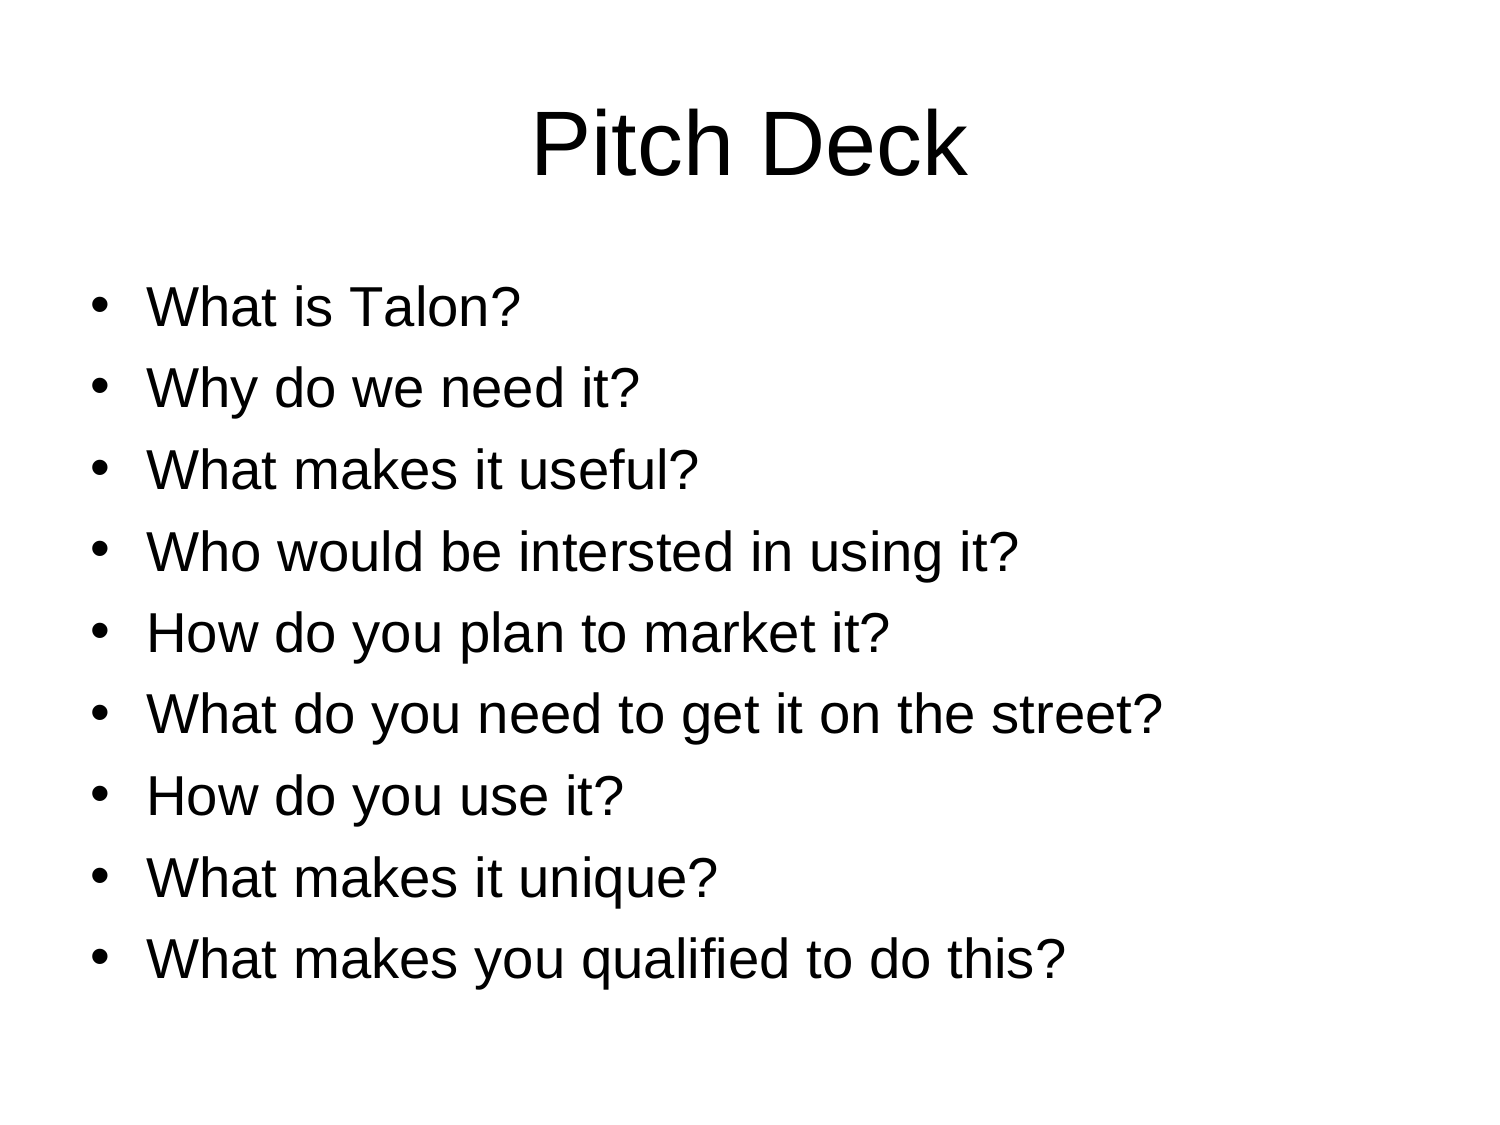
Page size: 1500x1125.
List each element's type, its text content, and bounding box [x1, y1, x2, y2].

list What is Talon? Why do we need it? What makes it useful? Who would be intersted in using it? How do you plan to market it? What do you need to get it on the street? How do you use it? What makes it unique? What makes you qualified to do this? [75, 262, 1426, 998]
title Pitch Deck [75, 76, 1426, 202]
